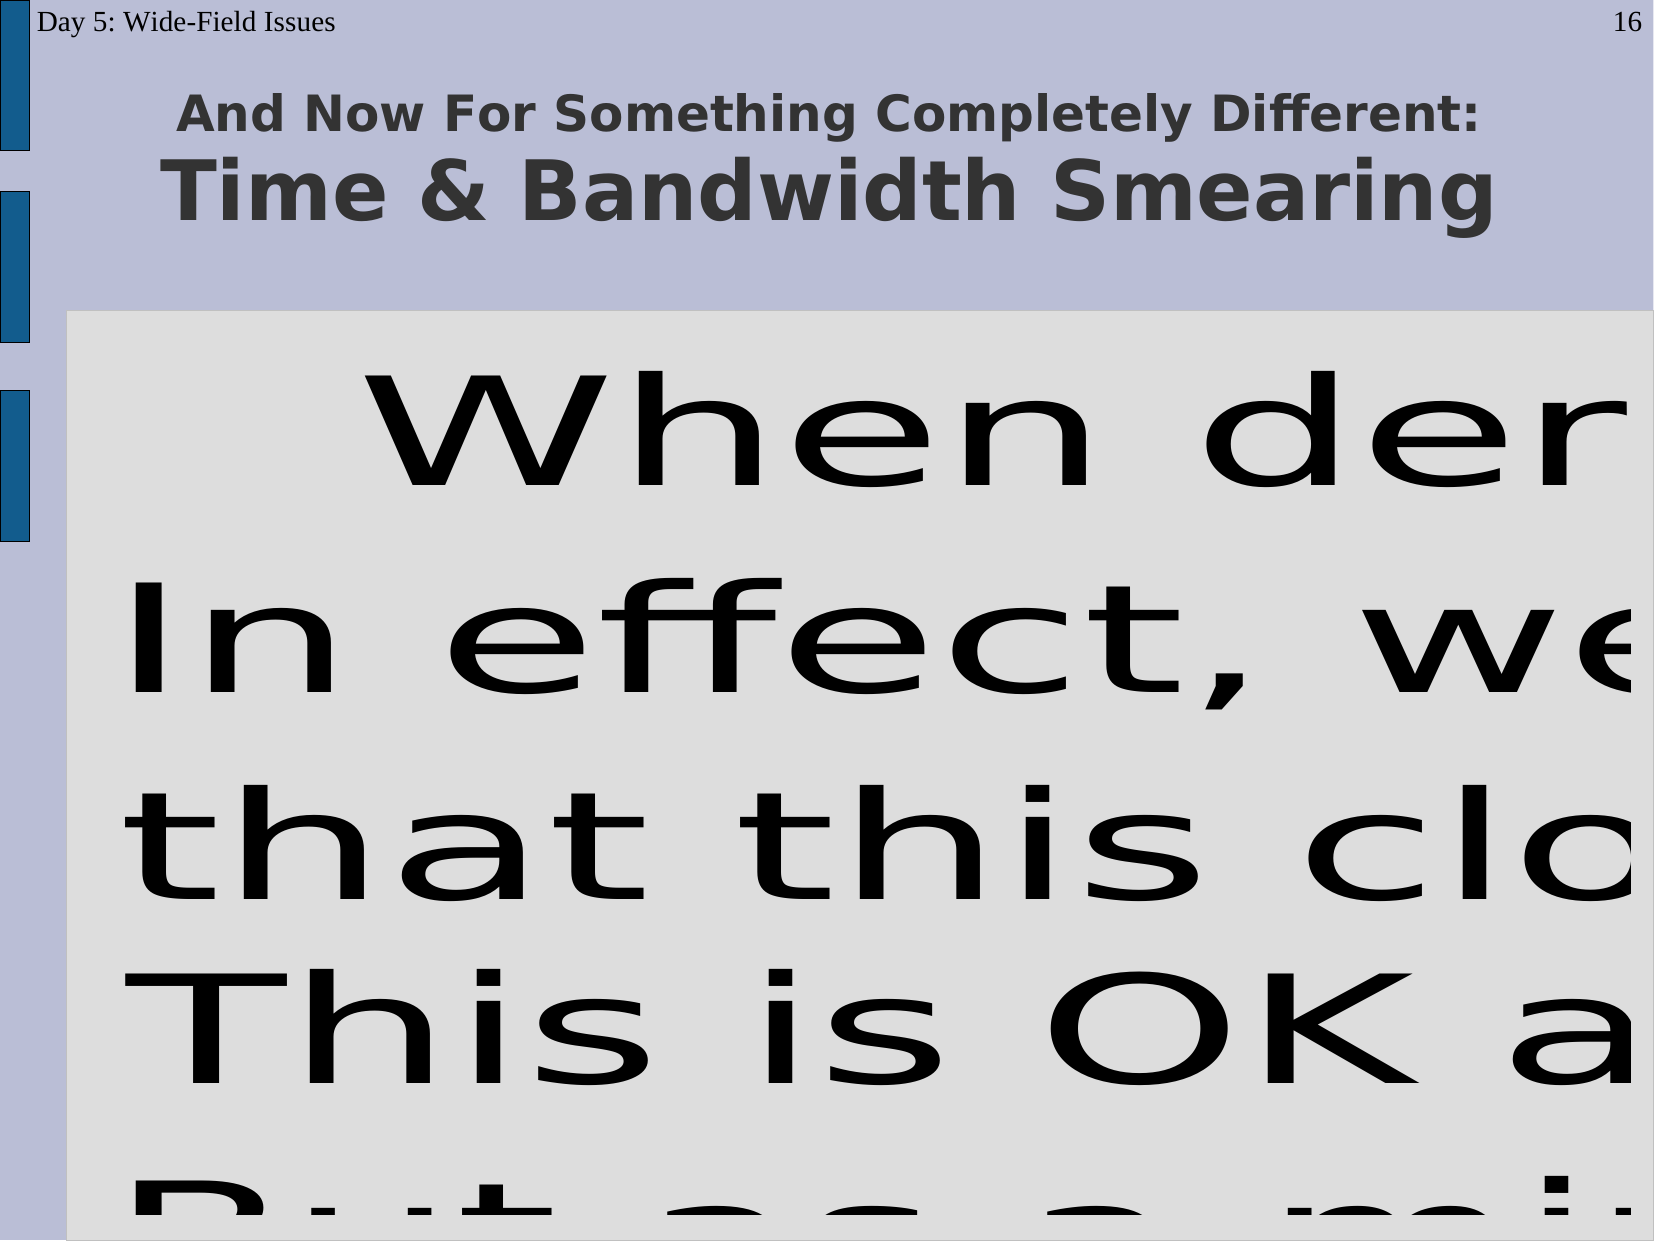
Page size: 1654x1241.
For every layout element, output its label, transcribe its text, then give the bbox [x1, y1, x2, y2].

title And Now For Something Completely Different: Time & Bandwidth Smearing [123, 59, 1536, 267]
chart [77, 324, 1631, 1215]
